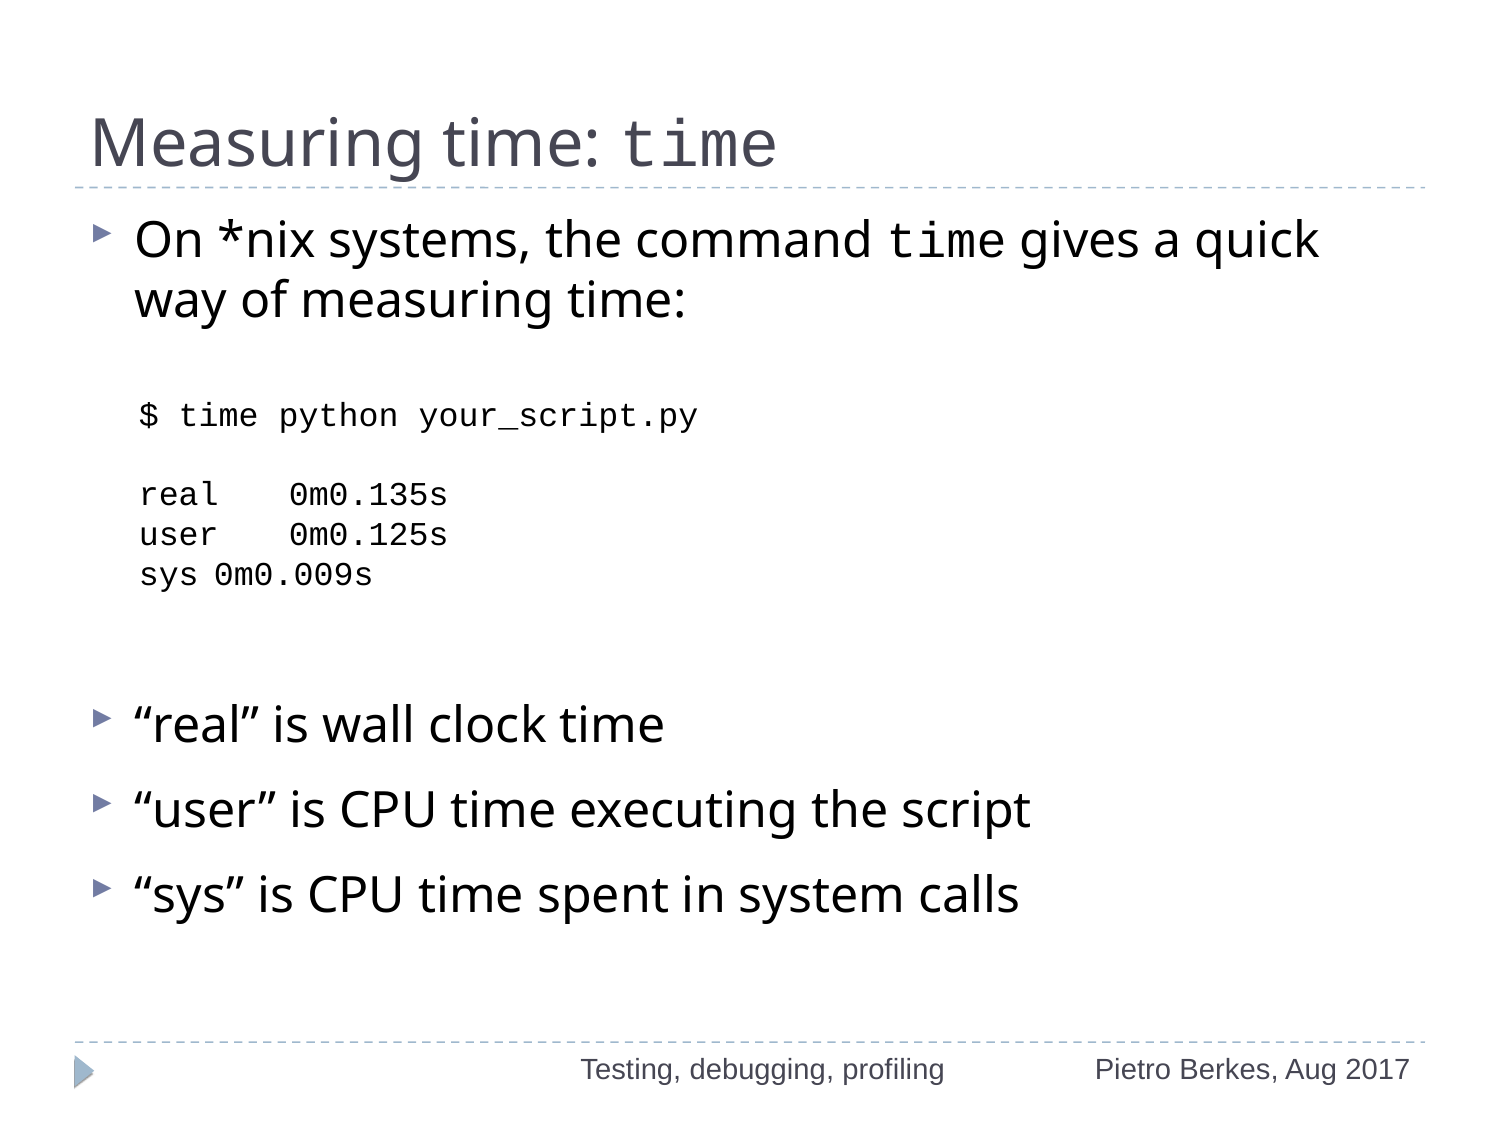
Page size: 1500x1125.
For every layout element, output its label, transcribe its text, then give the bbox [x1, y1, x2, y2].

list On *nix systems, the command time gives a quick way of measuring time: “real” is wall clock time “user” is CPU time executing the script “sys” is CPU time spent in system calls [75, 200, 1425, 1010]
footer Testing, debugging, profiling [475, 1042, 1051, 1103]
title Measuring time: time [75, 24, 1425, 188]
slide_number Pietro Berkes, Aug 2017 [1051, 1042, 1426, 1103]
text_box $ time python your_script.py real 0m0.135s user 0m0.125s sys 0m0.009s [123, 385, 1437, 640]
